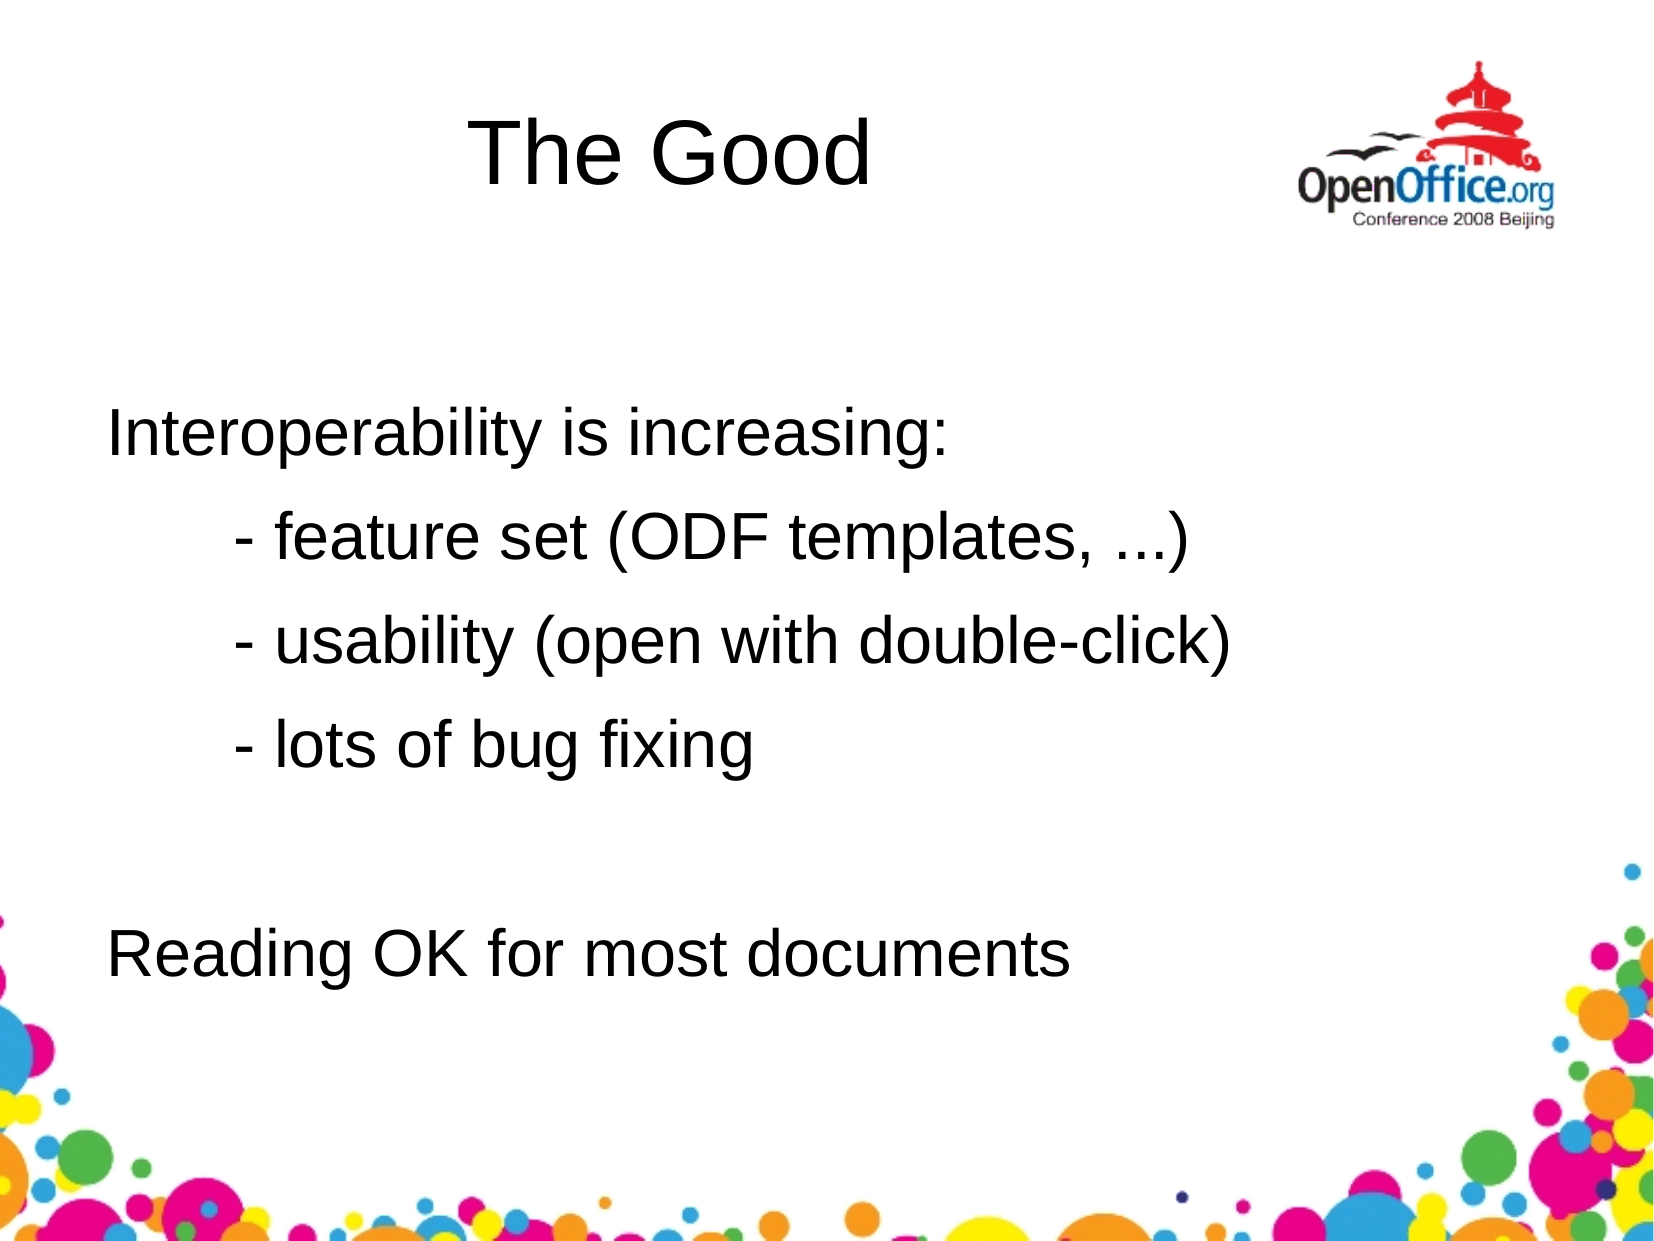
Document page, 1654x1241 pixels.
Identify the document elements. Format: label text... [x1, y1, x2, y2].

picture [0, 810, 1654, 1241]
title The Good [82, 49, 1258, 257]
list Interoperability is increasing: - feature set (ODF templates, ...) - usability (open with double-click) - lots of bug fixing Reading OK for most documents [88, 290, 1577, 1109]
picture [1285, 51, 1569, 250]
